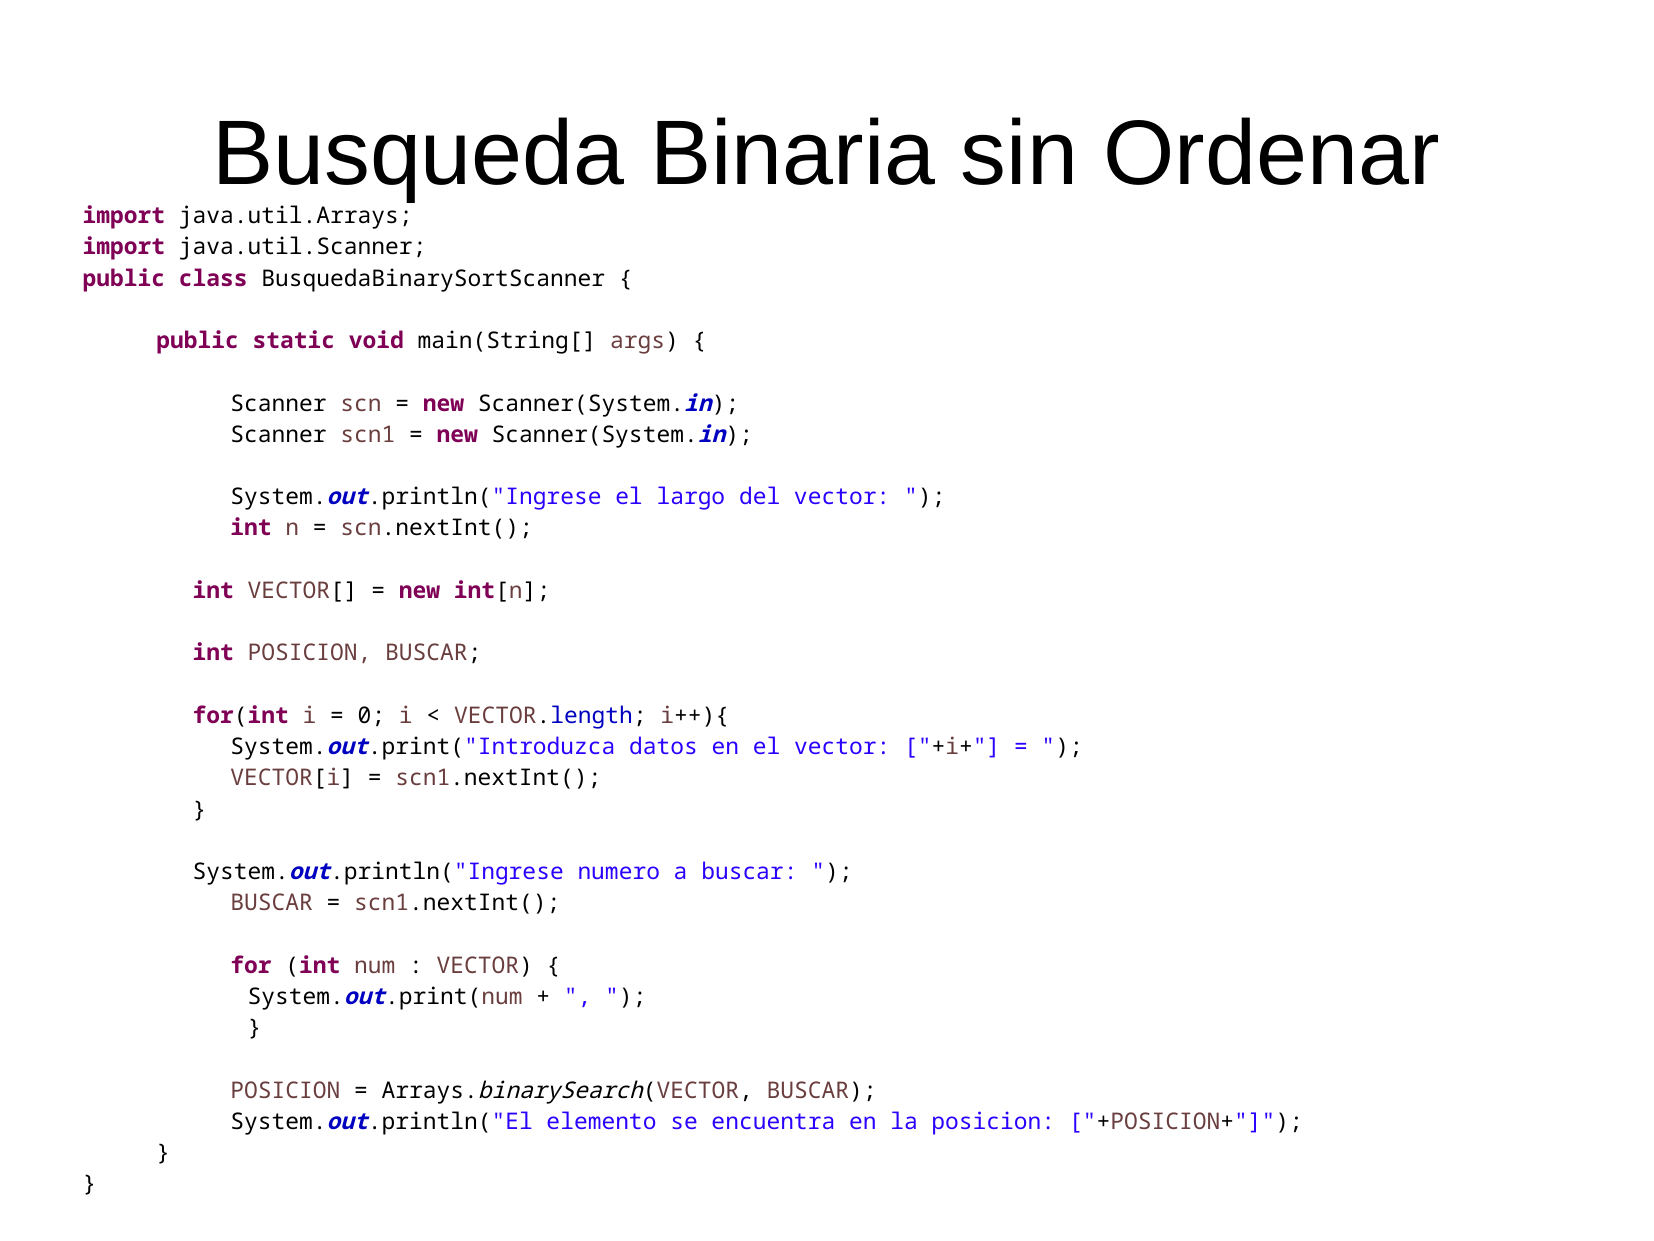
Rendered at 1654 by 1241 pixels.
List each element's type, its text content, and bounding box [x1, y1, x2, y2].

subtitle import java.util.Arrays; import java.util.Scanner; public class BusquedaBinarySortScanner { public static void main(String[] args) { Scanner scn = new Scanner(System.in); Scanner scn1 = new Scanner(System.in); System.out.println("Ingrese el largo del vector: "); int n = scn.nextInt(); int VECTOR[] = new int[n]; int POSICION, BUSCAR; for(int i = 0; i < VECTOR.length; i++){ System.out.print("Introduzca datos en el vector: ["+i+"] = "); VECTOR[i] = scn1.nextInt(); } System.out.println("Ingrese numero a buscar: "); BUSCAR = scn1.nextInt(); for (int num : VECTOR) { System.out.print(num + ", "); } POSICION = Arrays.binarySearch(VECTOR, BUSCAR); System.out.println("El elemento se encuentra en la posicion: ["+POSICION+"]"); } } [82, 266, 1571, 1131]
title Busqueda Binaria sin Ordenar [82, 49, 1571, 257]
